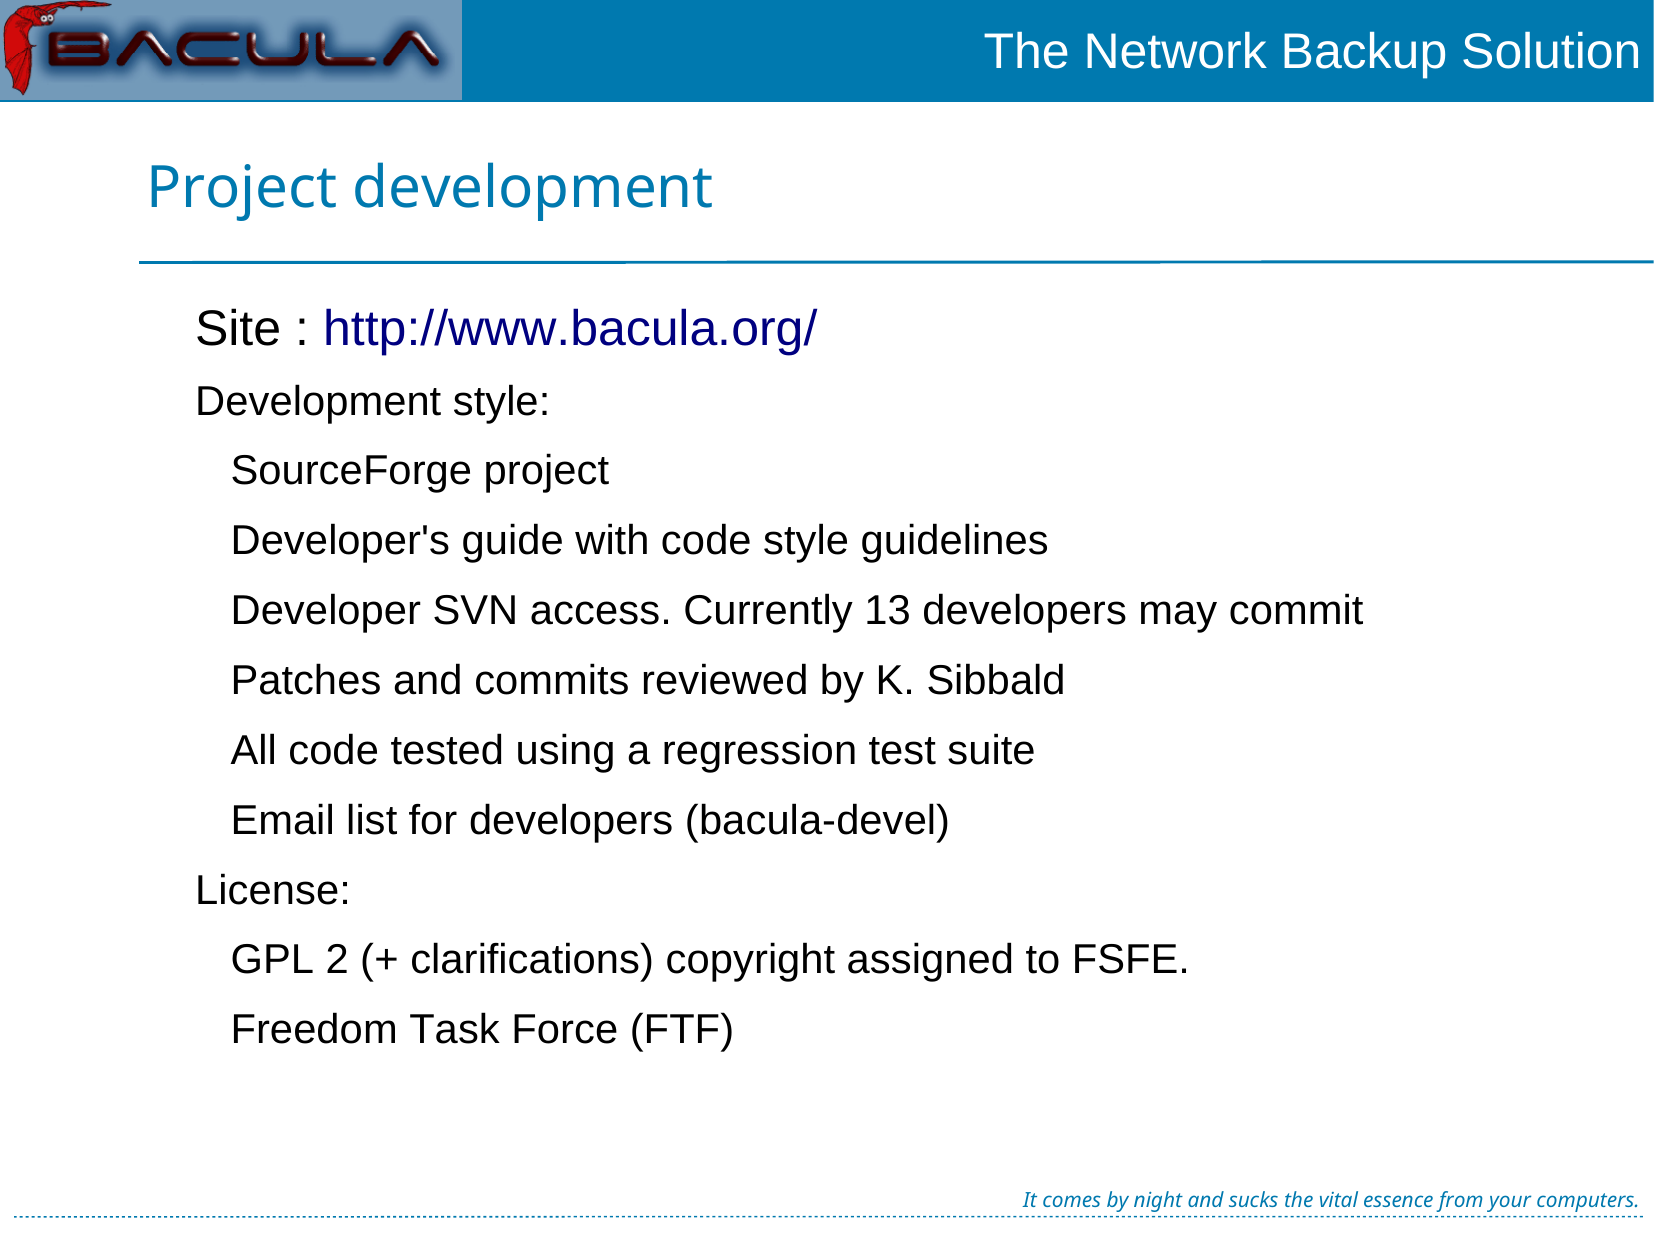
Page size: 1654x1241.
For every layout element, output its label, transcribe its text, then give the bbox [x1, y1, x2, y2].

list Site : http://www.bacula.org/ Development style: SourceForge project Developer's guide with code style guidelines Developer SVN access. Currently 13 developers may commit Patches and commits reviewed by K. Sibbald All code tested using a regression test suite Email list for developers (bacula-devel) License: GPL 2 (+ clarifications) copyright assigned to FSFE. Freedom Task Force (FTF) [136, 300, 1538, 1175]
picture [0, 0, 461, 99]
title Project development [146, 120, 1498, 226]
